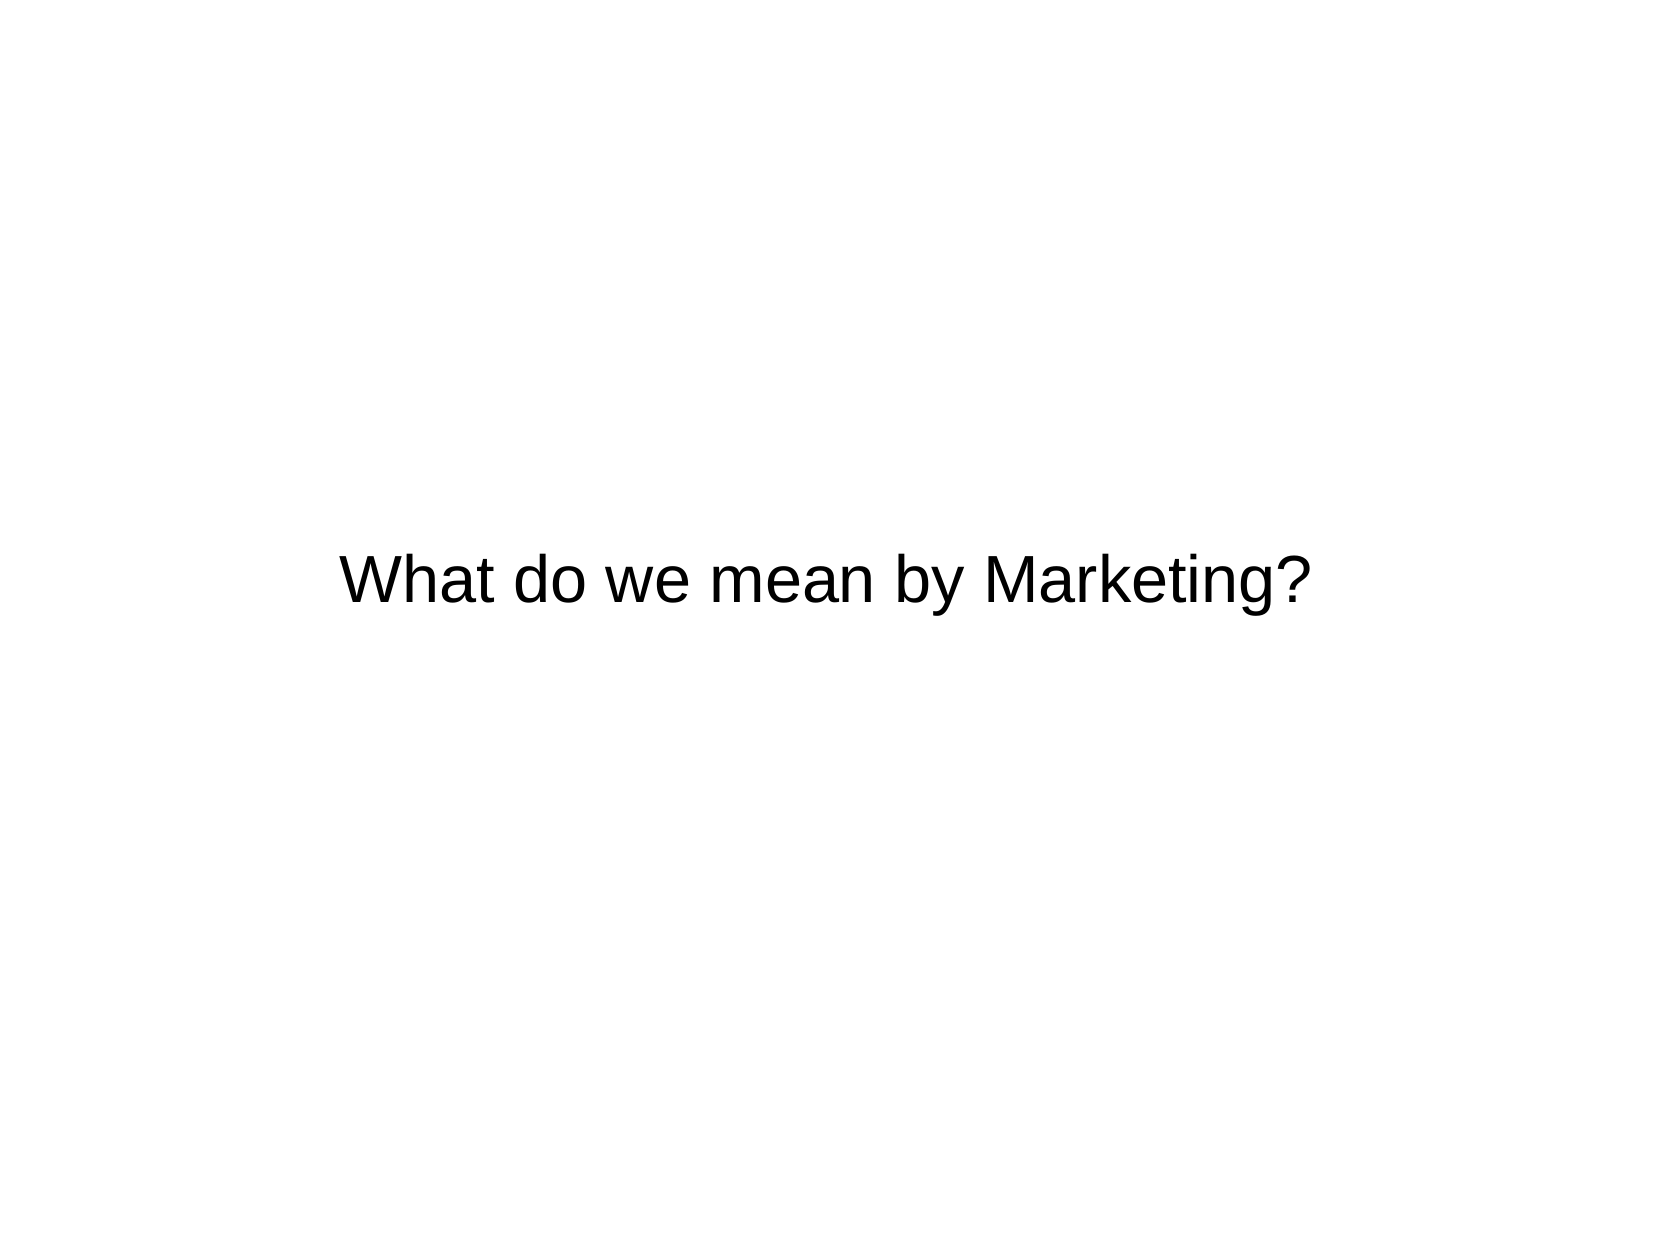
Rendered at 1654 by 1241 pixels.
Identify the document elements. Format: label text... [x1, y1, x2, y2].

subtitle What do we mean by Marketing? [82, 56, 1571, 1102]
